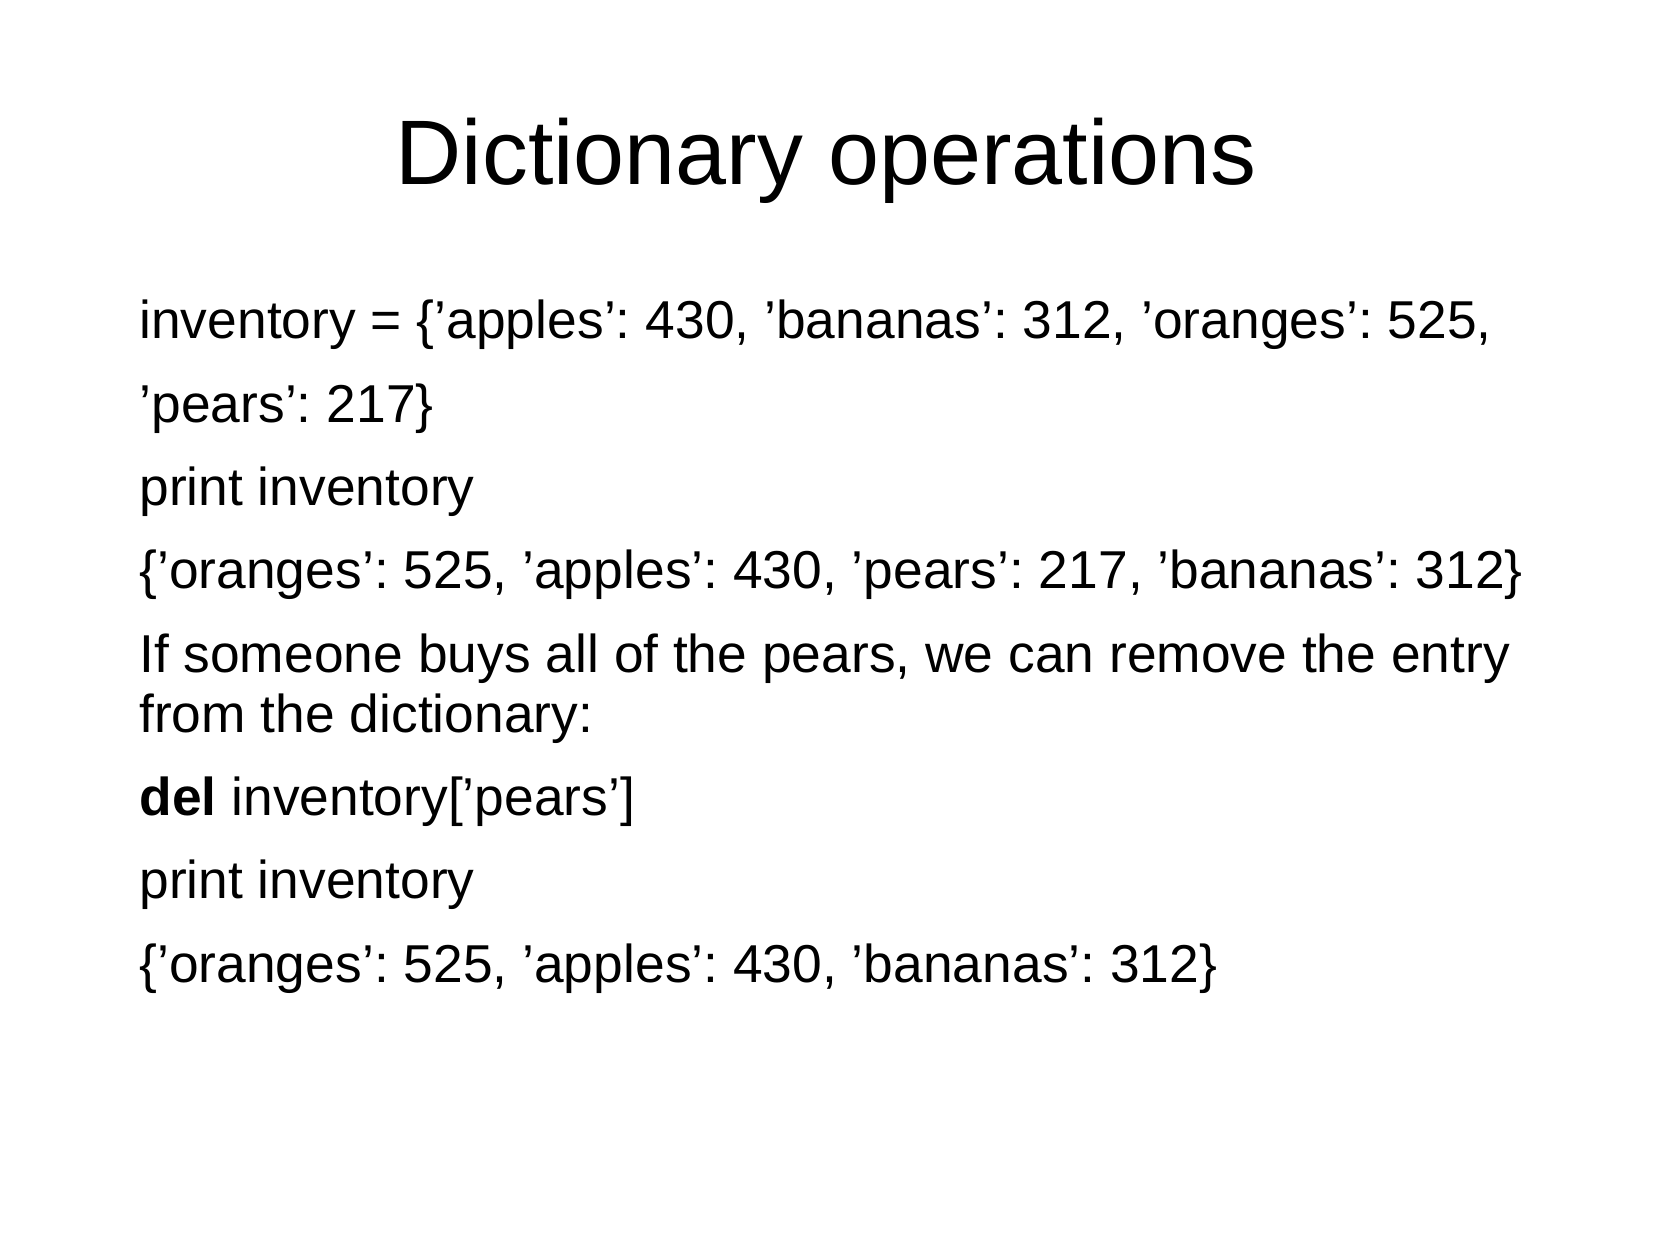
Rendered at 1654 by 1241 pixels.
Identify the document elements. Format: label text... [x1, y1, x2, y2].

title Dictionary operations [82, 49, 1571, 257]
list inventory = {’apples’: 430, ’bananas’: 312, ’oranges’: 525, ’pears’: 217} print inventory {’oranges’: 525, ’apples’: 430, ’pears’: 217, ’bananas’: 312} If someone buys all of the pears, we can remove the entry from the dictionary: del inventory[’pears’] print inventory {’oranges’: 525, ’apples’: 430, ’bananas’: 312} [82, 290, 1571, 1010]
